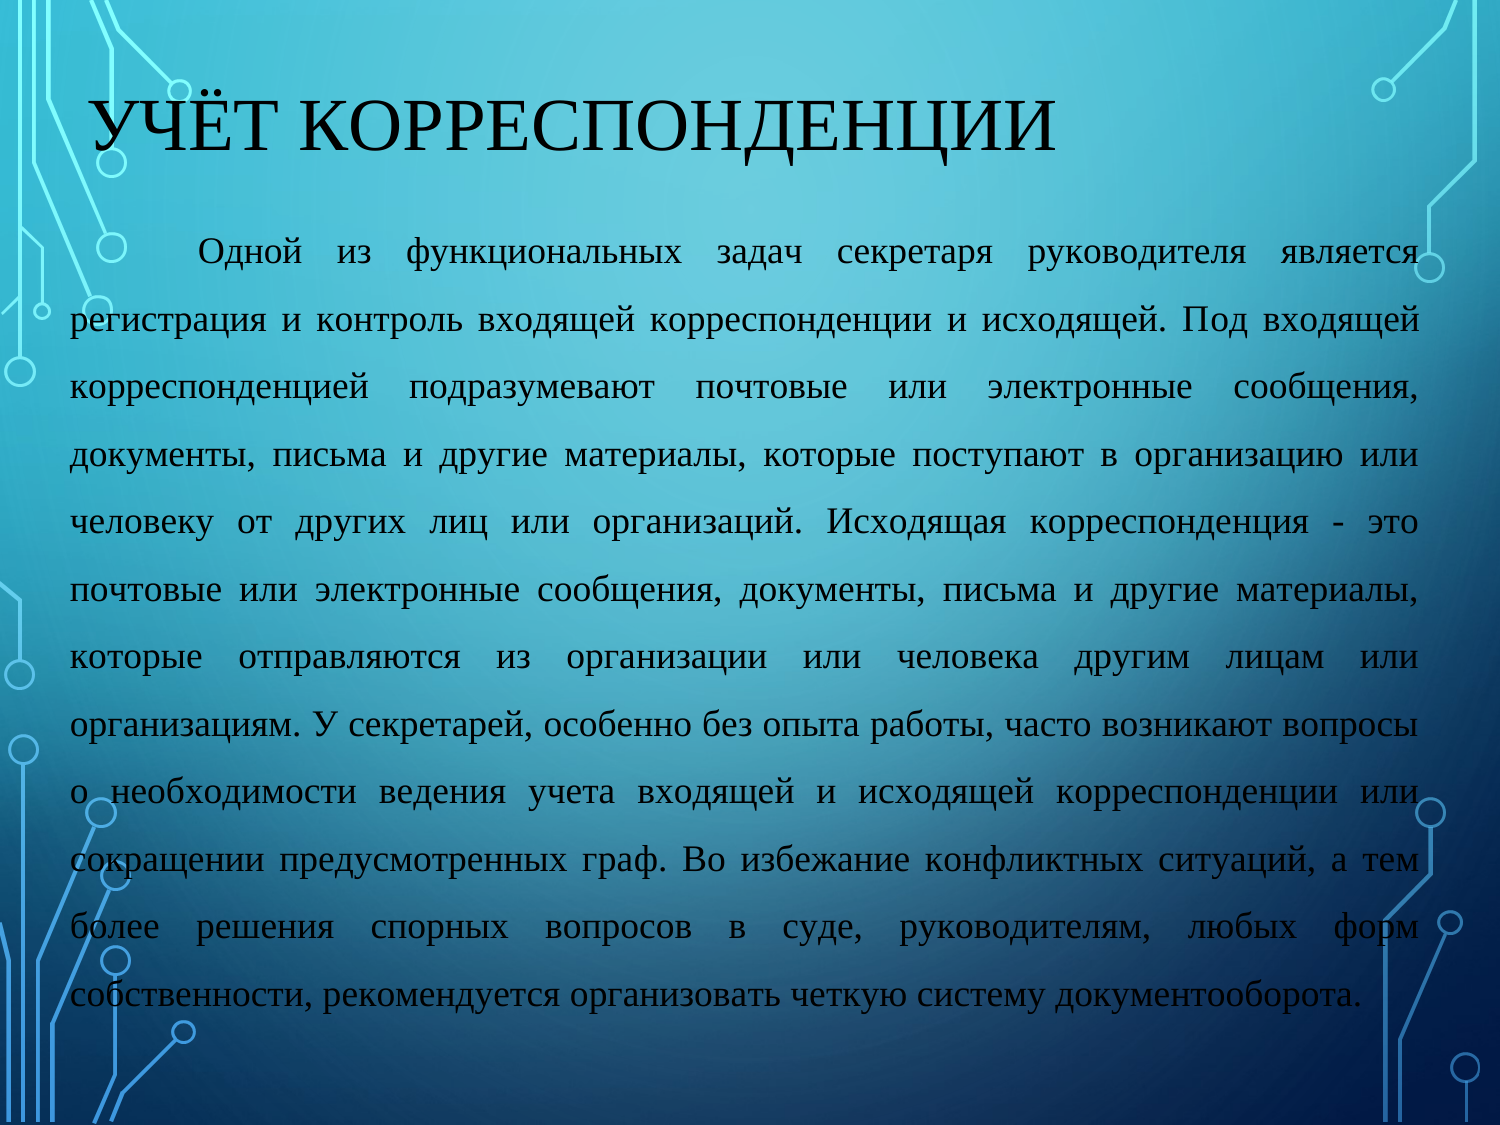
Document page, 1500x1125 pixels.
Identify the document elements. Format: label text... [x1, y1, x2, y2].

text_box УЧЁТ КОРРЕСПОНДЕНЦИИ [71, 4, 1211, 196]
picture [0, 0, 1500, 1125]
text_box Одной из функциональных задач секретаря руководителя является регистрация и контроль входящей корреспонденции и исходящей. Под входящей корреспонденцией подразумевают почтовые или электронные сообщения, документы, письма и другие материалы, которые поступают в организацию или человеку от других лиц или организаций. Исходящая корреспонденция - это почтовые или электронные сообщения, документы, письма и другие материалы, которые отправляются из организации или человека другим лицам или организациям. У секретарей, особенно без опыта работы, часто возникают вопросы о необходимости ведения учета входящей и исходящей корреспонденции или сокращении предусмотренных граф. Во избежание конфликтных ситуаций, а тем более решения спорных вопросов в суде, руководителям, любых форм собственности, рекомендуется организовать четкую систему документооборота. [55, 196, 1436, 1022]
